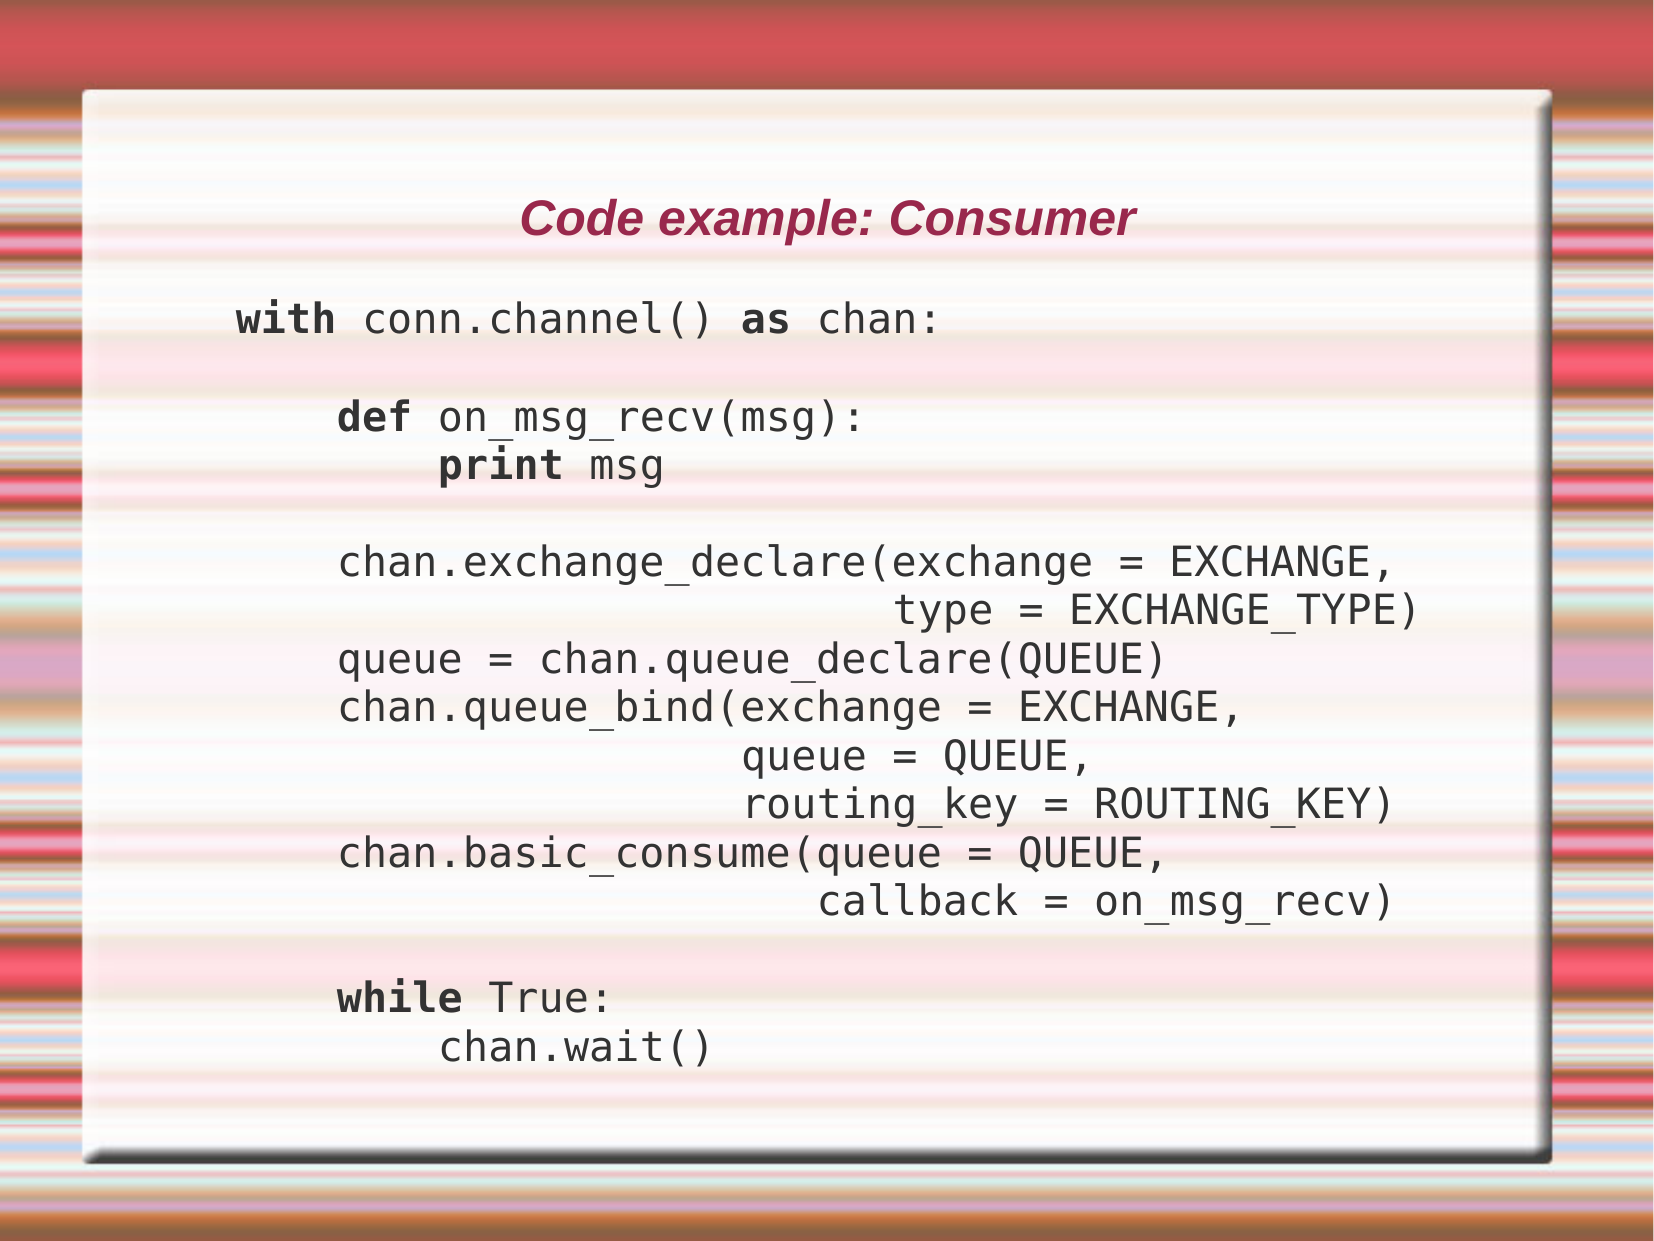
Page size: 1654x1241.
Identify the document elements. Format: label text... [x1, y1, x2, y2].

list with conn.channel() as chan: def on_msg_recv(msg): print msg chan.exchange_declare(exchange = EXCHANGE, type = EXCHANGE_TYPE) queue = chan.queue_declare(QUEUE) chan.queue_bind(exchange = EXCHANGE, queue = QUEUE, routing_key = ROUTING_KEY) chan.basic_consume(queue = QUEUE, callback = on_msg_recv) while True: chan.wait() [134, 295, 1516, 1241]
picture [0, 0, 1654, 1241]
title Code example: Consumer [121, 114, 1534, 322]
